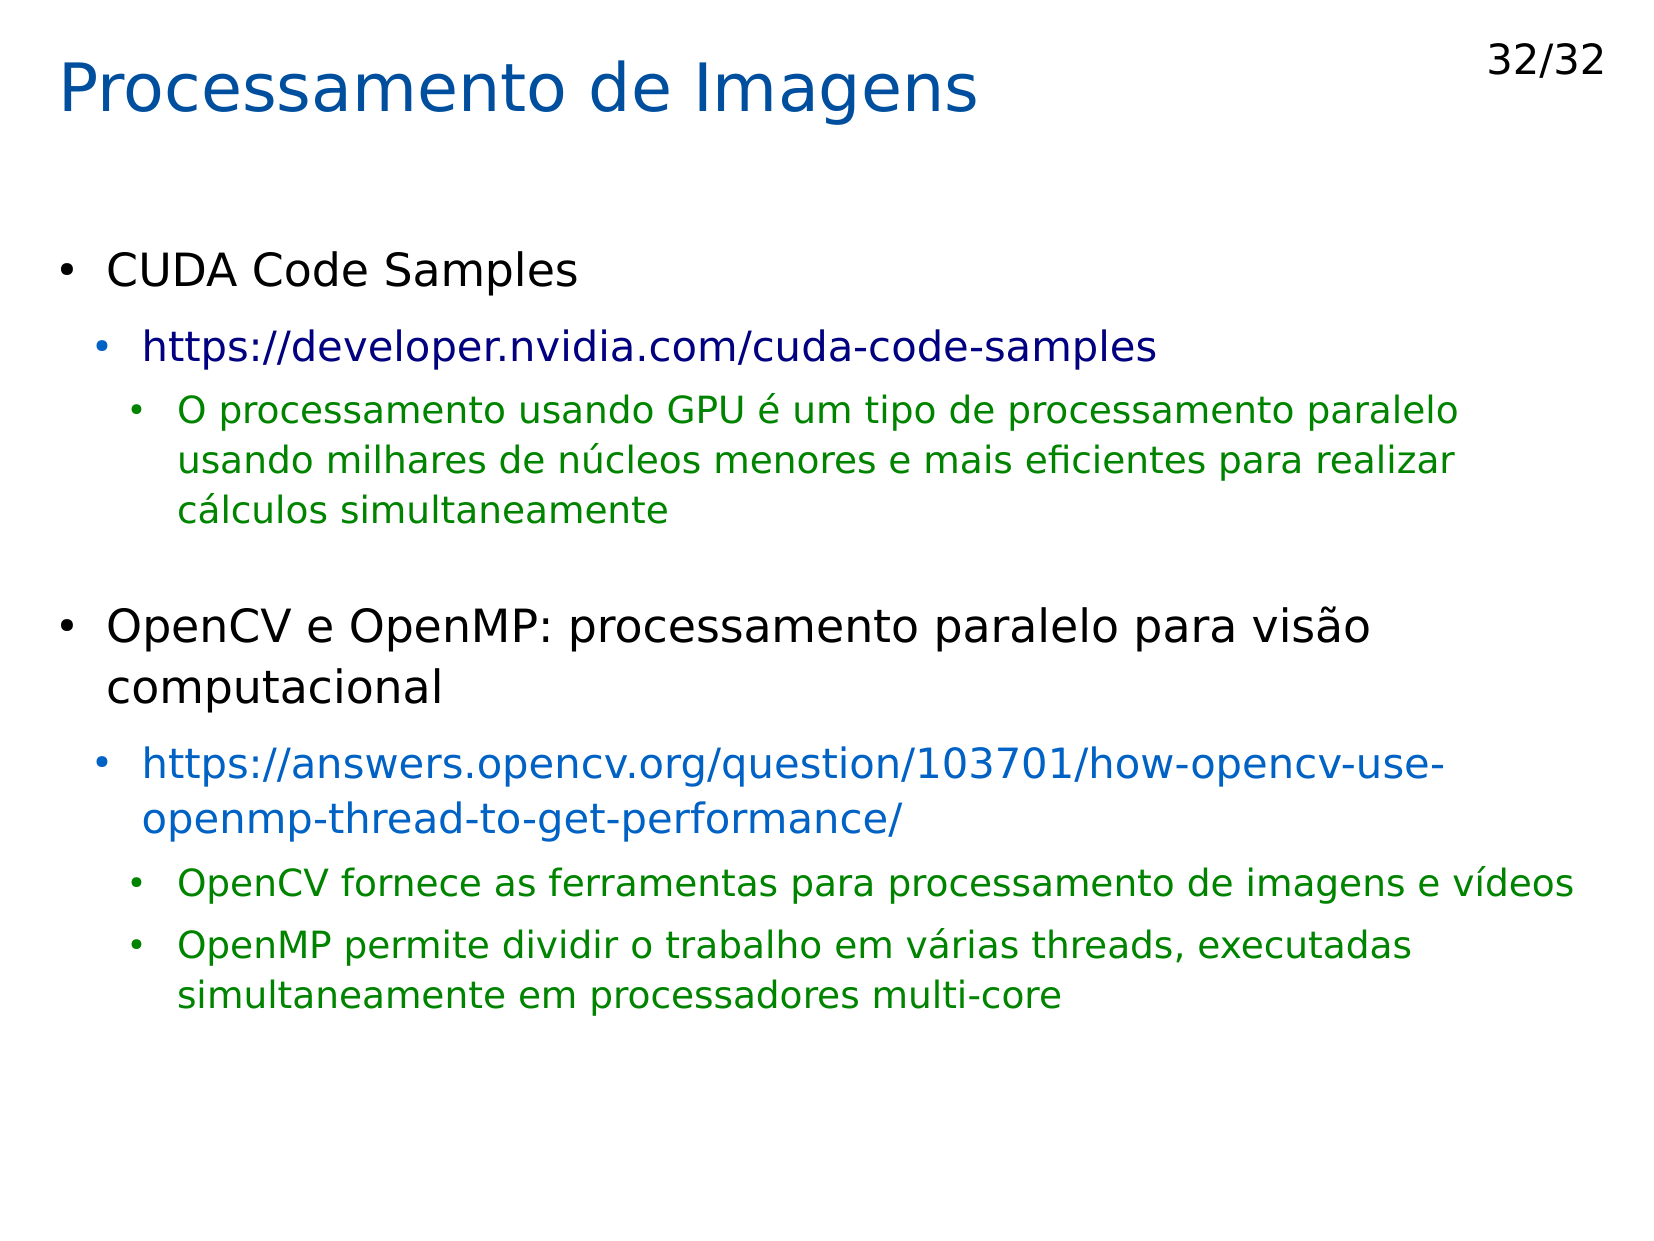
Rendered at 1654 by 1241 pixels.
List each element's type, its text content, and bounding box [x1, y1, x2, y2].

list CUDA Code Samples https://developer.nvidia.com/cuda-code-samples O processamento usando GPU é um tipo de processamento paralelo usando milhares de núcleos menores e mais eficientes para realizar cálculos simultaneamente OpenCV e OpenMP: processamento paralelo para visão computacional https://answers.opencv.org/question/103701/how-opencv-use-openmp-thread-to-get-performance/ OpenCV fornece as ferramentas para processamento de imagens e vídeos OpenMP permite dividir o trabalho em várias threads, executadas simultaneamente em processadores multi-core [59, 236, 1595, 1211]
title Processamento de Imagens [59, 29, 1506, 148]
